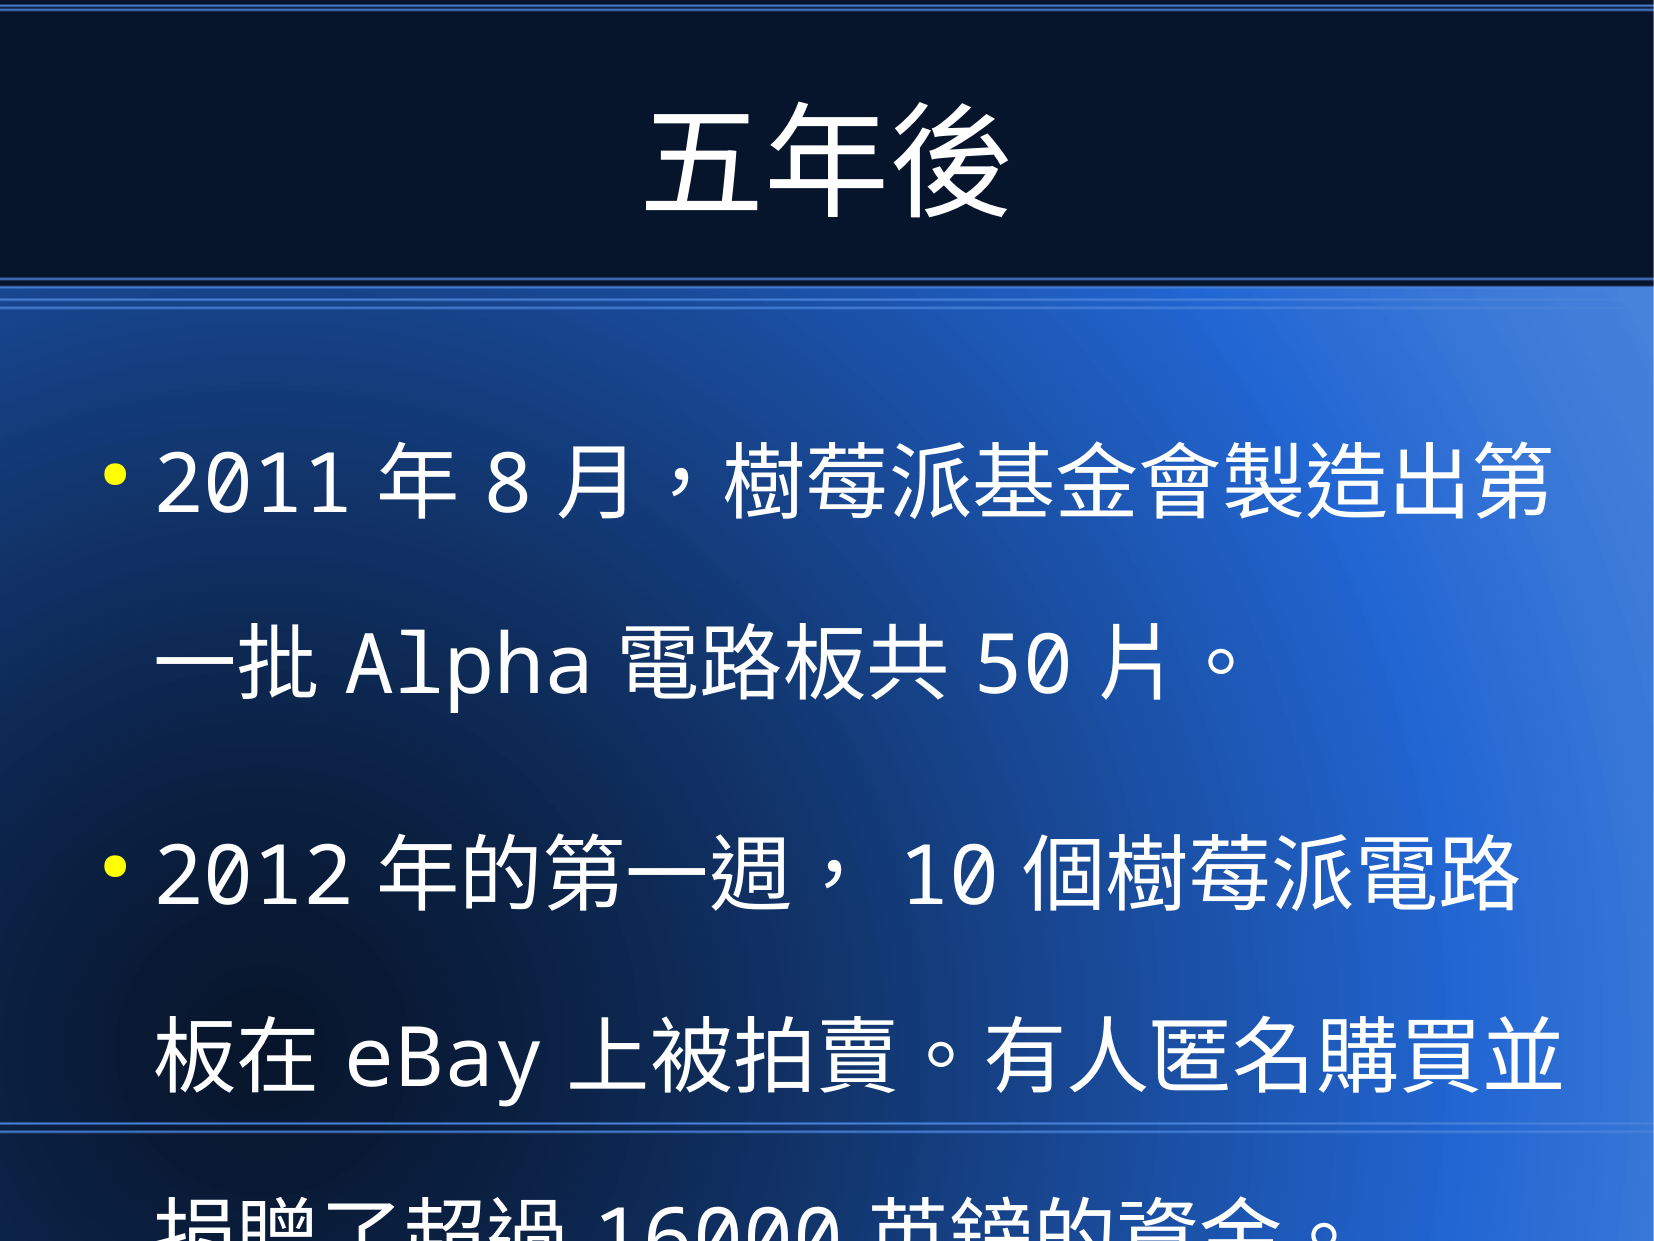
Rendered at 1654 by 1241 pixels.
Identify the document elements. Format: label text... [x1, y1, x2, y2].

title 五年後 [82, 49, 1571, 257]
list 2011年8月，樹莓派基金會製造出第一批Alpha電路板共50片。 2012年的第一週，10個樹莓派電路板在eBay上被拍賣。有人匿名購買並捐贈了超過16000英鎊的資金。 [82, 355, 1571, 1241]
picture [0, 0, 1654, 1241]
